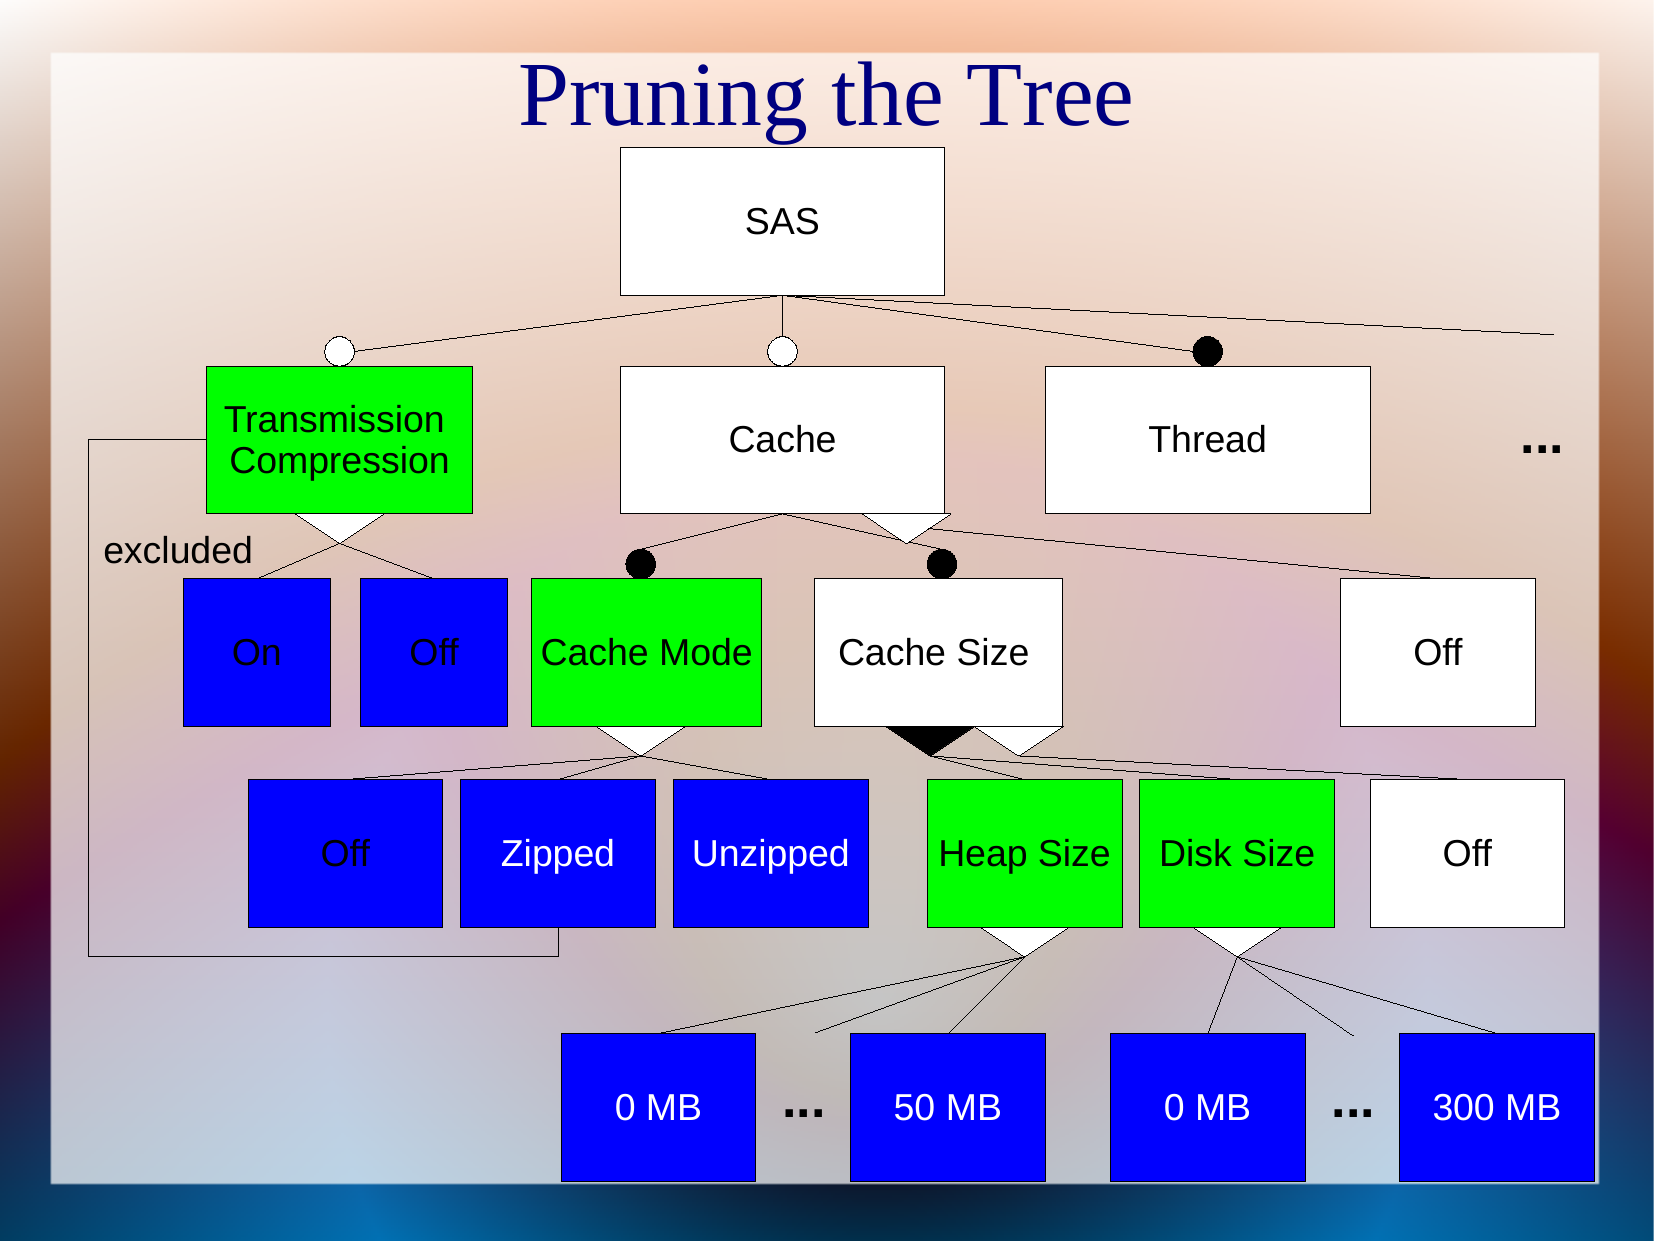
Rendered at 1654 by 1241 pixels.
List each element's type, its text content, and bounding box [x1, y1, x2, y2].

text_box [625, 549, 656, 578]
text_box Cache [620, 366, 945, 514]
title Pruning the Tree [82, 0, 1571, 198]
text_box Heap Size [927, 779, 1123, 928]
text_box [862, 513, 951, 544]
text_box [324, 336, 355, 366]
text_box [596, 726, 686, 756]
text_box [885, 726, 1064, 756]
text_box Zipped [460, 779, 656, 928]
text_box ... [767, 1062, 841, 1137]
text_box Off [1370, 779, 1565, 928]
text_box [980, 927, 1069, 957]
text_box [295, 513, 384, 543]
text_box 0 MB [561, 1033, 756, 1182]
text_box On [183, 578, 331, 727]
text_box Transmission Compression [206, 366, 473, 514]
text_box Off [360, 578, 508, 727]
picture [0, 0, 1654, 1241]
text_box Thread [1045, 366, 1371, 514]
text_box 0 MB [1110, 1033, 1306, 1182]
text_box excluded [88, 521, 269, 579]
text_box SAS [620, 147, 945, 296]
text_box ... [1316, 1062, 1391, 1137]
text_box 50 MB [850, 1033, 1046, 1182]
text_box Off [248, 779, 443, 928]
text_box Disk Size [1139, 779, 1335, 928]
text_box Cache Mode [531, 578, 762, 727]
text_box Unzipped [673, 779, 869, 928]
text_box [927, 549, 957, 578]
text_box [767, 336, 798, 366]
text_box [1192, 336, 1223, 366]
text_box ... [1505, 399, 1580, 473]
text_box [1192, 927, 1282, 957]
text_box 300 MB [1399, 1033, 1595, 1182]
text_box Off [1340, 578, 1536, 727]
text_box Cache Size [814, 578, 1063, 727]
